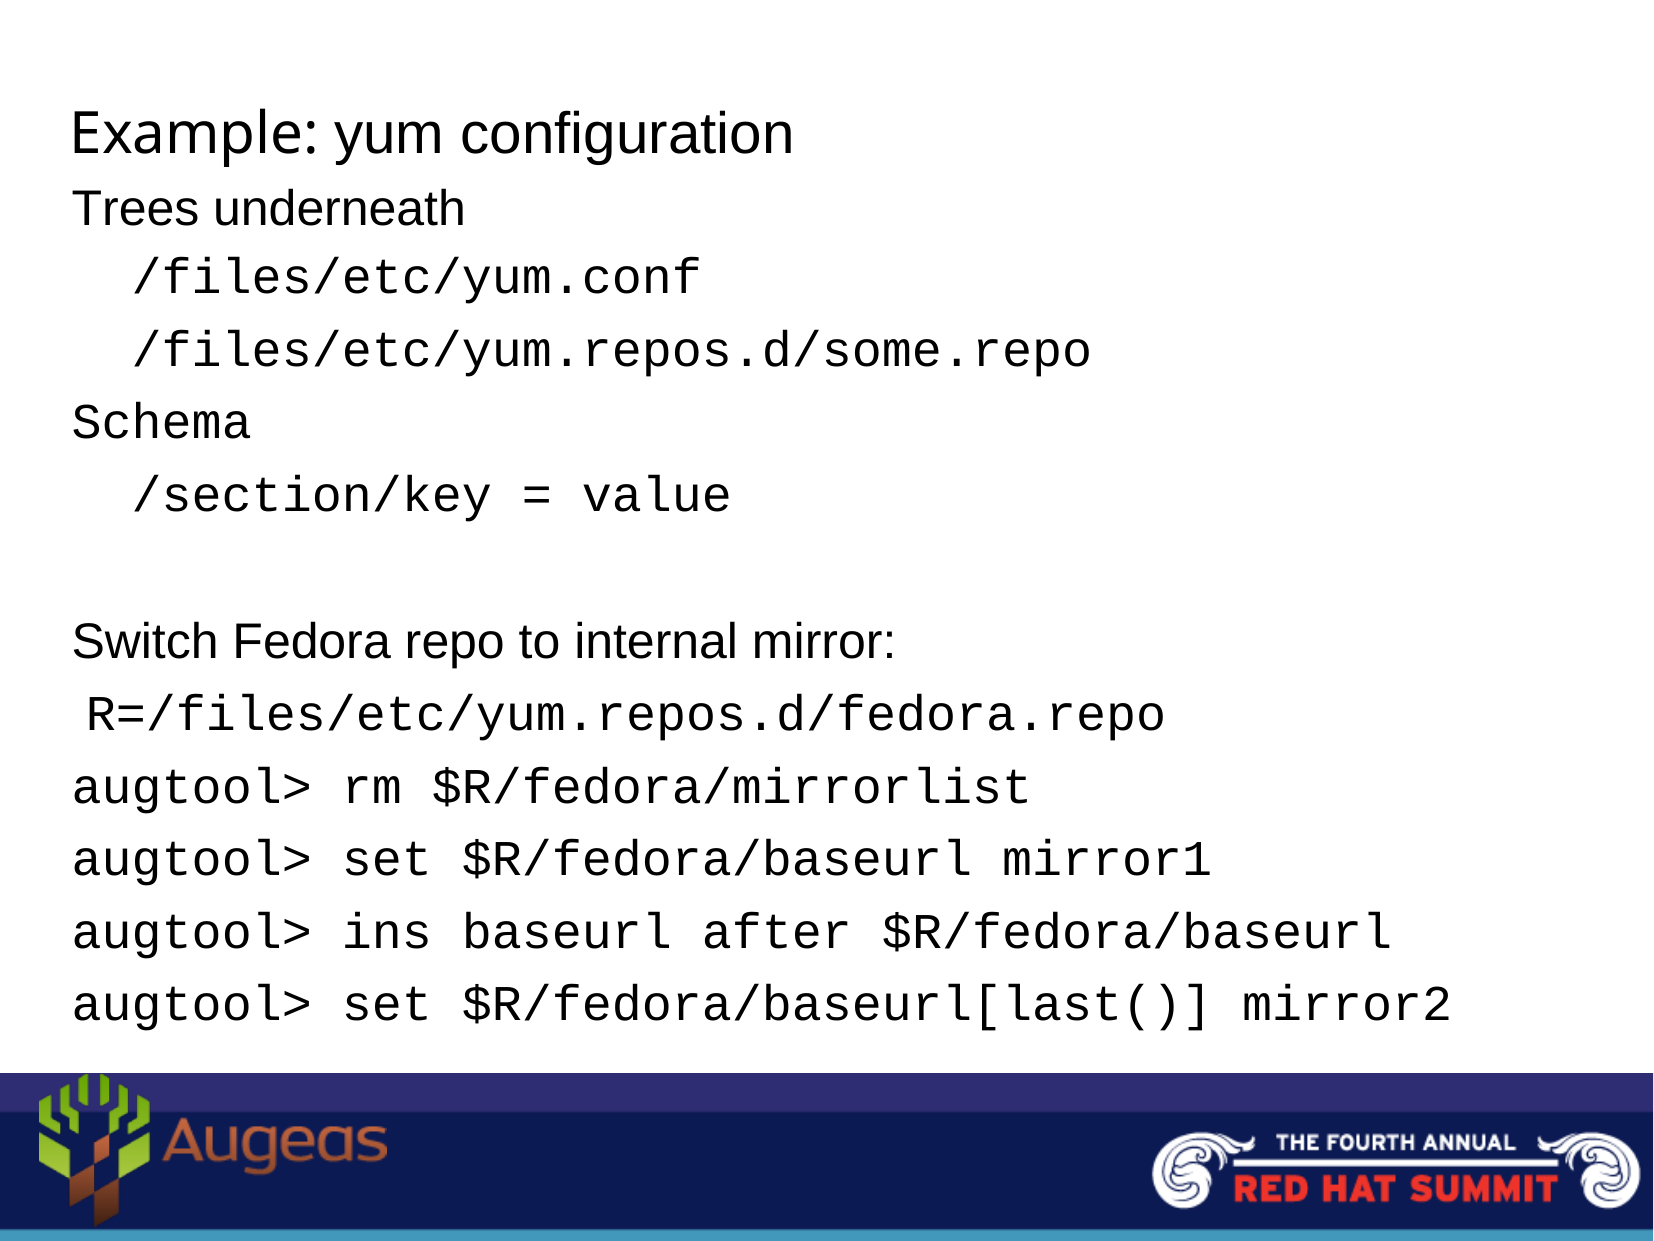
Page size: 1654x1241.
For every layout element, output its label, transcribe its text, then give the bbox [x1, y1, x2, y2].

list Trees underneath /files/etc/yum.conf /files/etc/yum.repos.d/some.repo Schema /section/key = value Switch Fedora repo to internal mirror: R=/files/etc/yum.repos.d/fedora.repo augtool> rm $R/fedora/mirrorlist augtool> set $R/fedora/baseurl mirror1 augtool> ins baseurl after $R/fedora/baseurl augtool> set $R/fedora/baseurl[last()] mirror2 [71, 180, 1495, 1089]
title Example: yum configuration [69, 71, 1501, 190]
picture [0, 1073, 1654, 1241]
